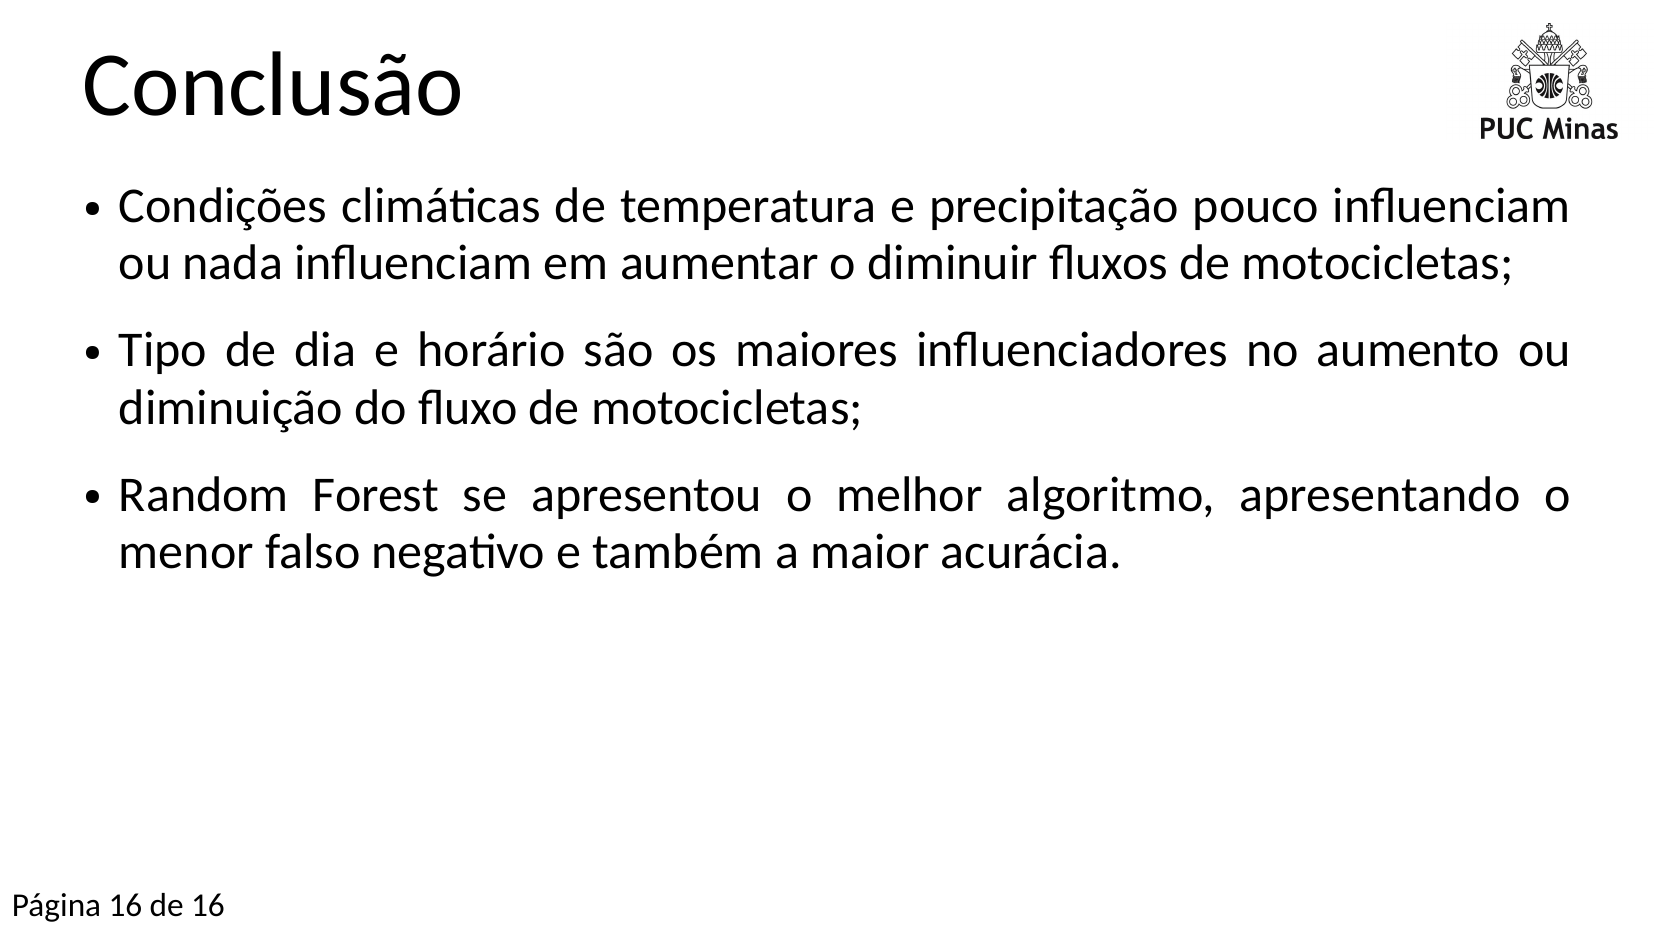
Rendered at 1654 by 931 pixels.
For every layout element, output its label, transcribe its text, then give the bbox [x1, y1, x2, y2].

title Conclusão [82, 37, 1571, 148]
text_box Página 16 de 16 [0, 891, 266, 931]
picture [1446, 23, 1654, 140]
text_box Condições climáticas de temperatura e precipitação pouco influenciam ou nada influenciam em aumentar o diminuir fluxos de motocicletas; Tipo de dia e horário são os maiores influenciadores no aumento ou diminuição do fluxo de motocicletas; Random Forest se apresentou o melhor algoritmo, apresentando o menor falso negativo e também a maior acurácia. [83, 177, 1572, 886]
